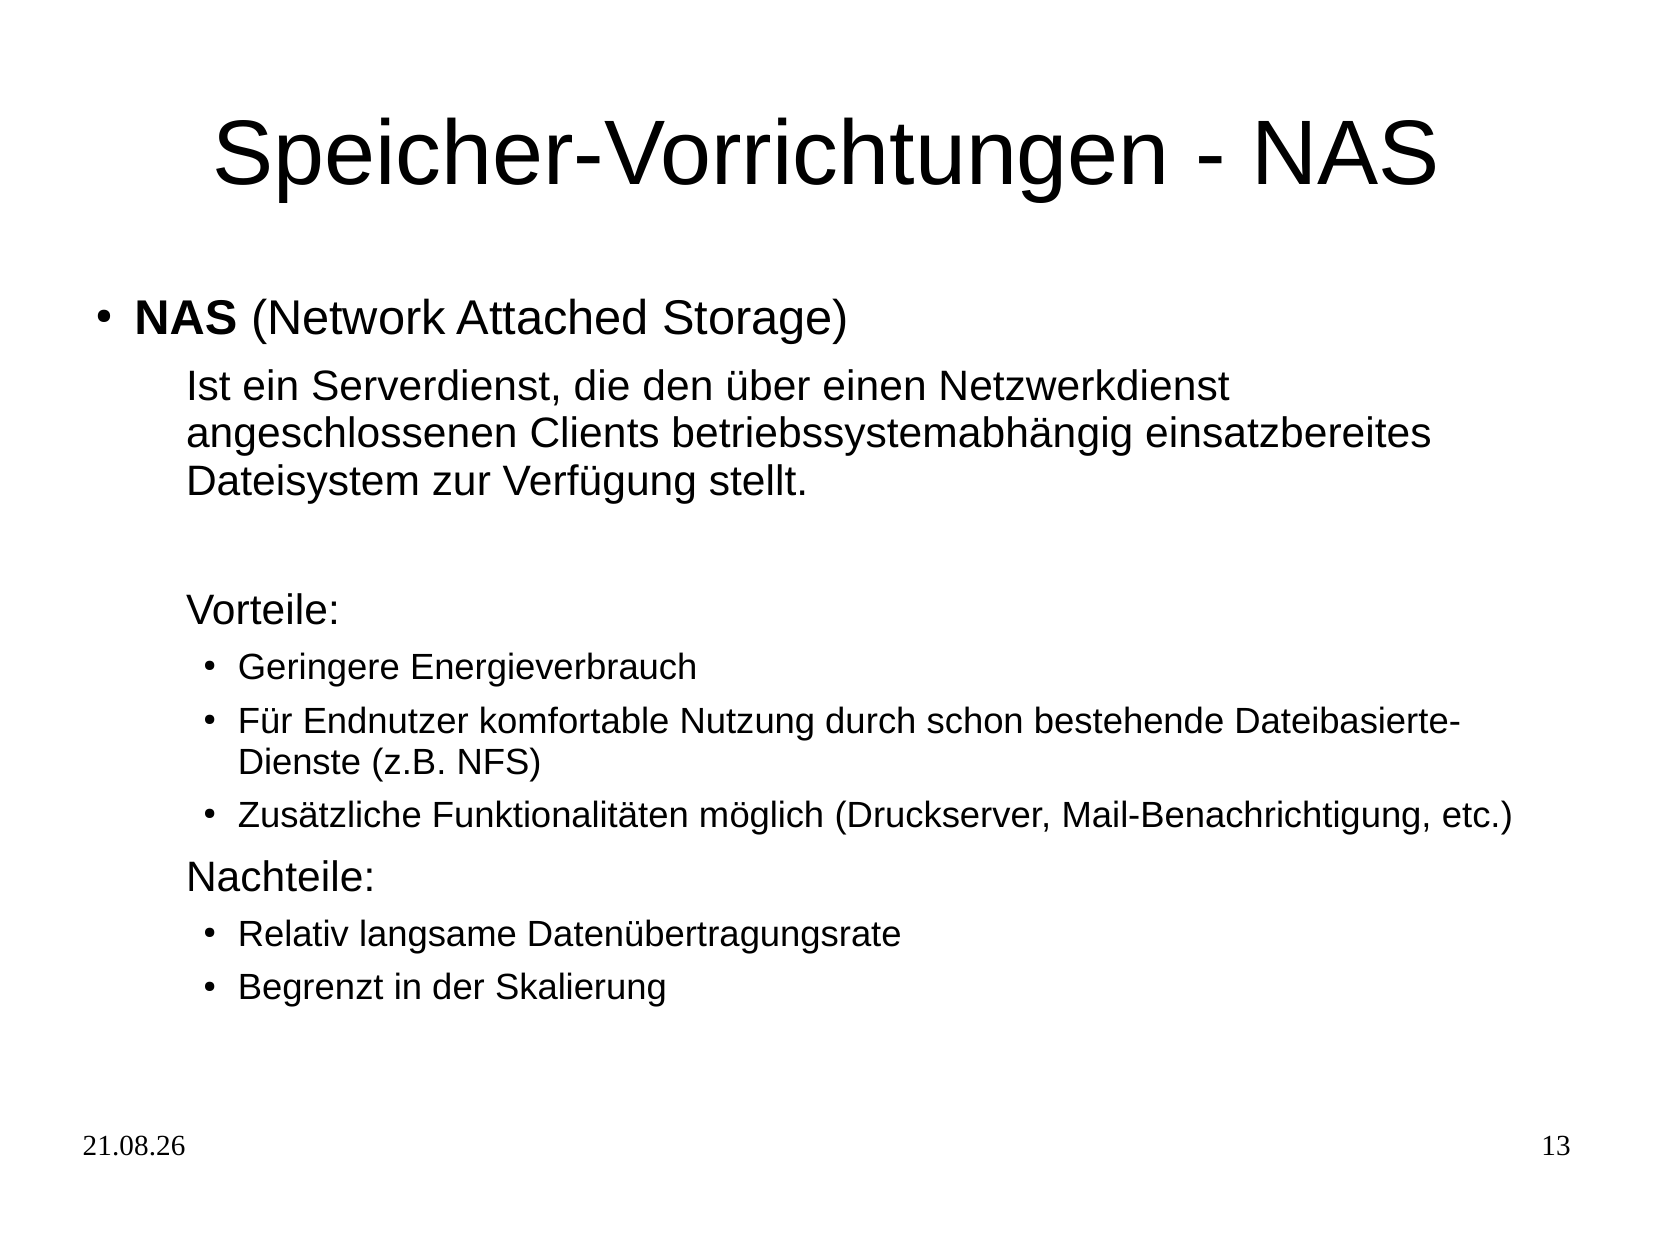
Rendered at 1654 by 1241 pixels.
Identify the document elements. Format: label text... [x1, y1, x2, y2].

title Speicher-Vorrichtungen - NAS [82, 49, 1571, 257]
list NAS (Network Attached Storage) Ist ein Serverdienst, die den über einen Netzwerkdienst angeschlossenen Clients betriebssystemabhängig einsatzbereites Dateisystem zur Verfügung stellt. Vorteile: Geringere Energieverbrauch Für Endnutzer komfortable Nutzung durch schon bestehende Dateibasierte-Dienste (z.B. NFS) Zusätzliche Funktionalitäten möglich (Druckserver, Mail-Benachrichtigung, etc.) Nachteile: Relativ langsame Datenübertragungsrate Begrenzt in der Skalierung [82, 290, 1571, 1010]
